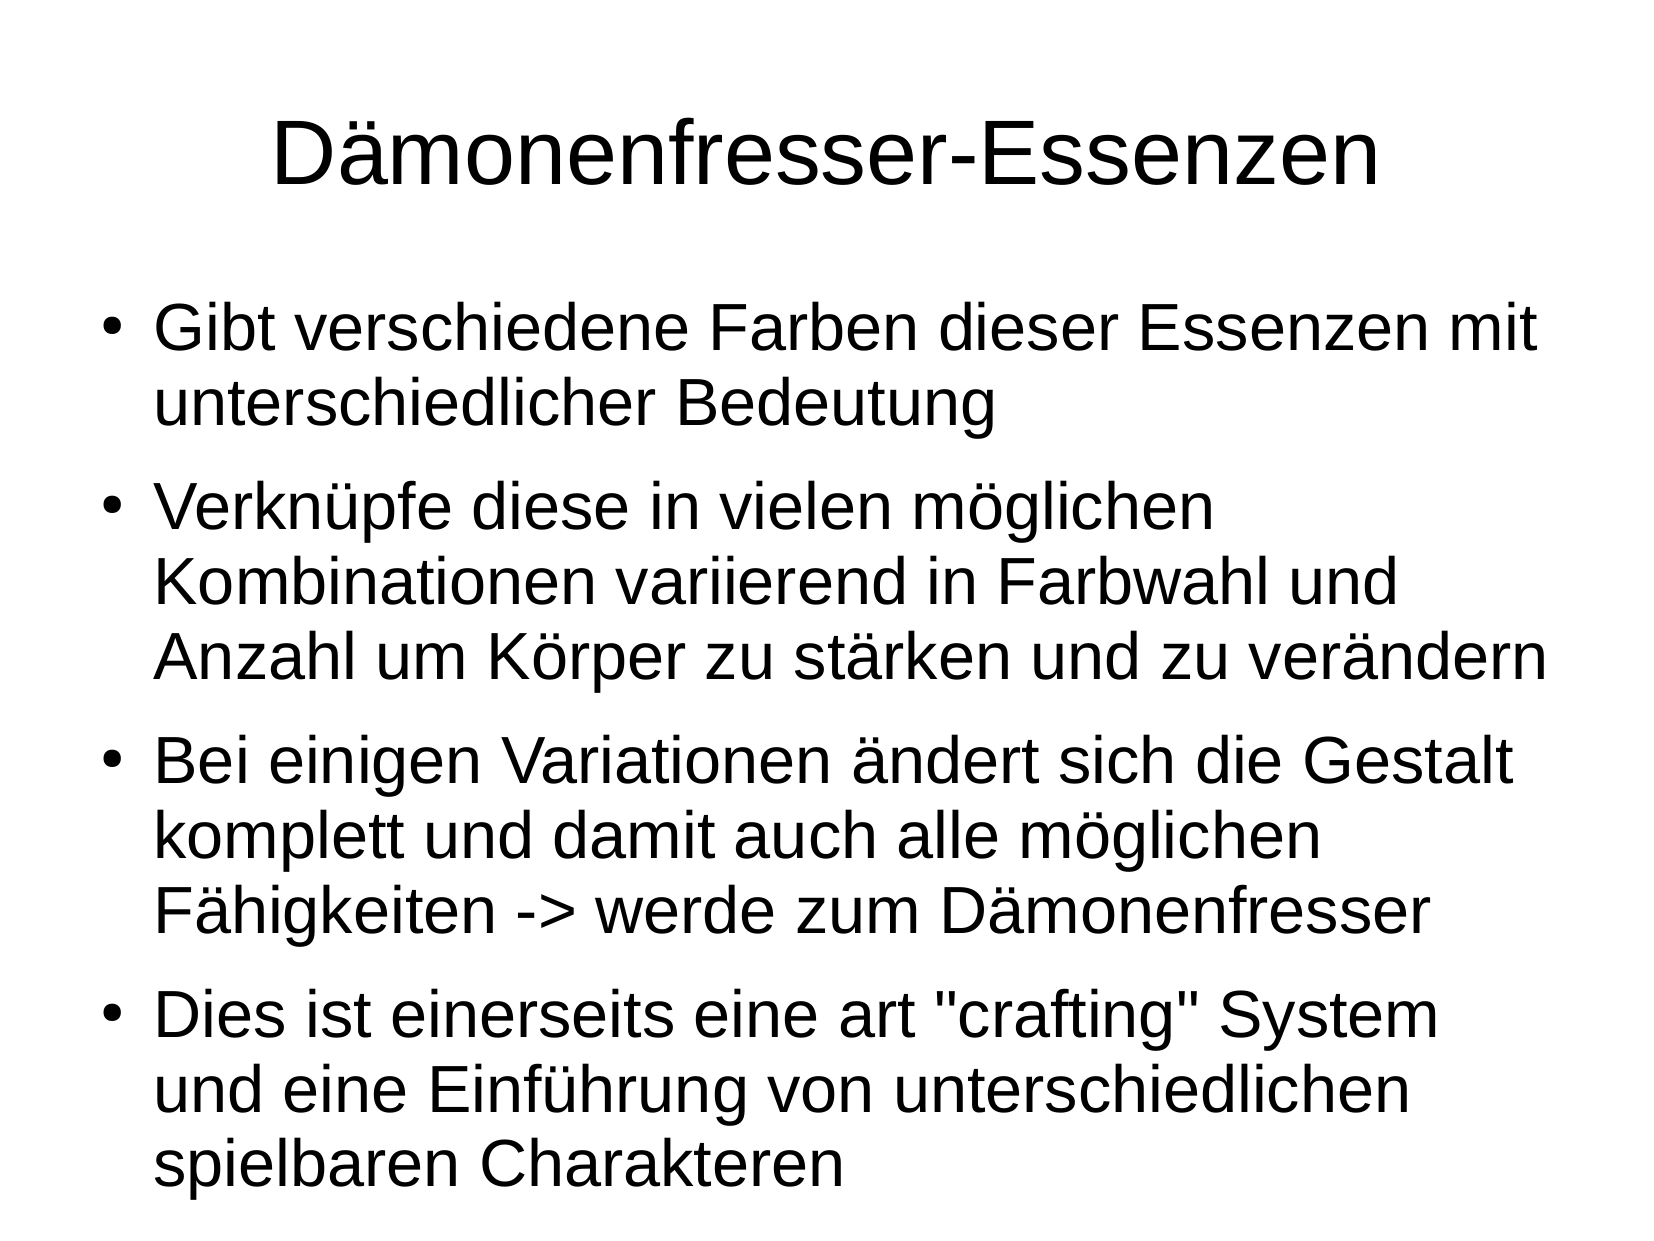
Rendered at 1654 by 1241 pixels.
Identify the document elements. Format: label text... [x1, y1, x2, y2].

list Gibt verschiedene Farben dieser Essenzen mit unterschiedlicher Bedeutung Verknüpfe diese in vielen möglichen Kombinationen variierend in Farbwahl und Anzahl um Körper zu stärken und zu verändern Bei einigen Variationen ändert sich die Gestalt komplett und damit auch alle möglichen Fähigkeiten -> werde zum Dämonenfresser Dies ist einerseits eine art "crafting" System und eine Einführung von unterschiedlichen spielbaren Charakteren [82, 290, 1571, 1202]
title Dämonenfresser-Essenzen [82, 49, 1571, 257]
